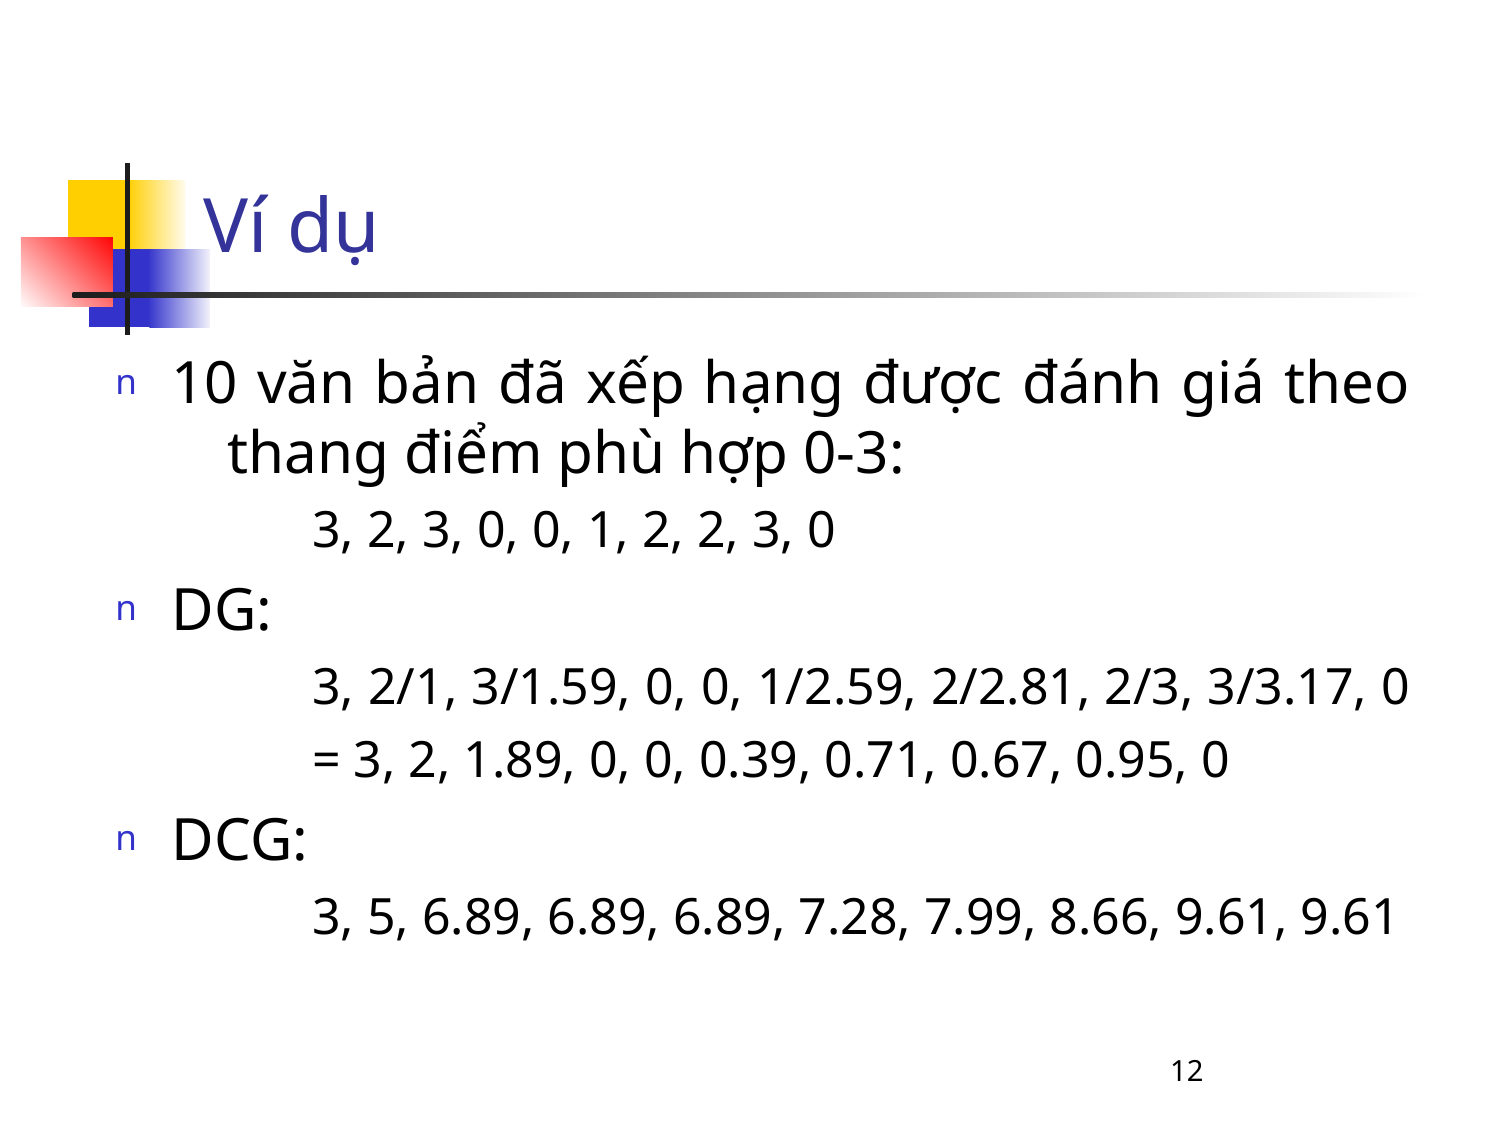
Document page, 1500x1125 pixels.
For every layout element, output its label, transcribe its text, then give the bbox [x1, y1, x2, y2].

list 10 văn bản đã xếp hạng được đánh giá theo thang điểm phù hợp 0-3: 3, 2, 3, 0, 0, 1, 2, 2, 3, 0 DG: 3, 2/1, 3/1.59, 0, 0, 1/2.59, 2/2.81, 2/3, 3/3.17, 0 = 3, 2, 1.89, 0, 0, 0.39, 0.71, 0.67, 0.95, 0 DCG: 3, 5, 6.89, 6.89, 6.89, 7.28, 7.99, 8.66, 9.61, 9.61 [100, 338, 1426, 1076]
title Ví dụ [188, 35, 1468, 275]
text_box 12 [1155, 1024, 1468, 1100]
